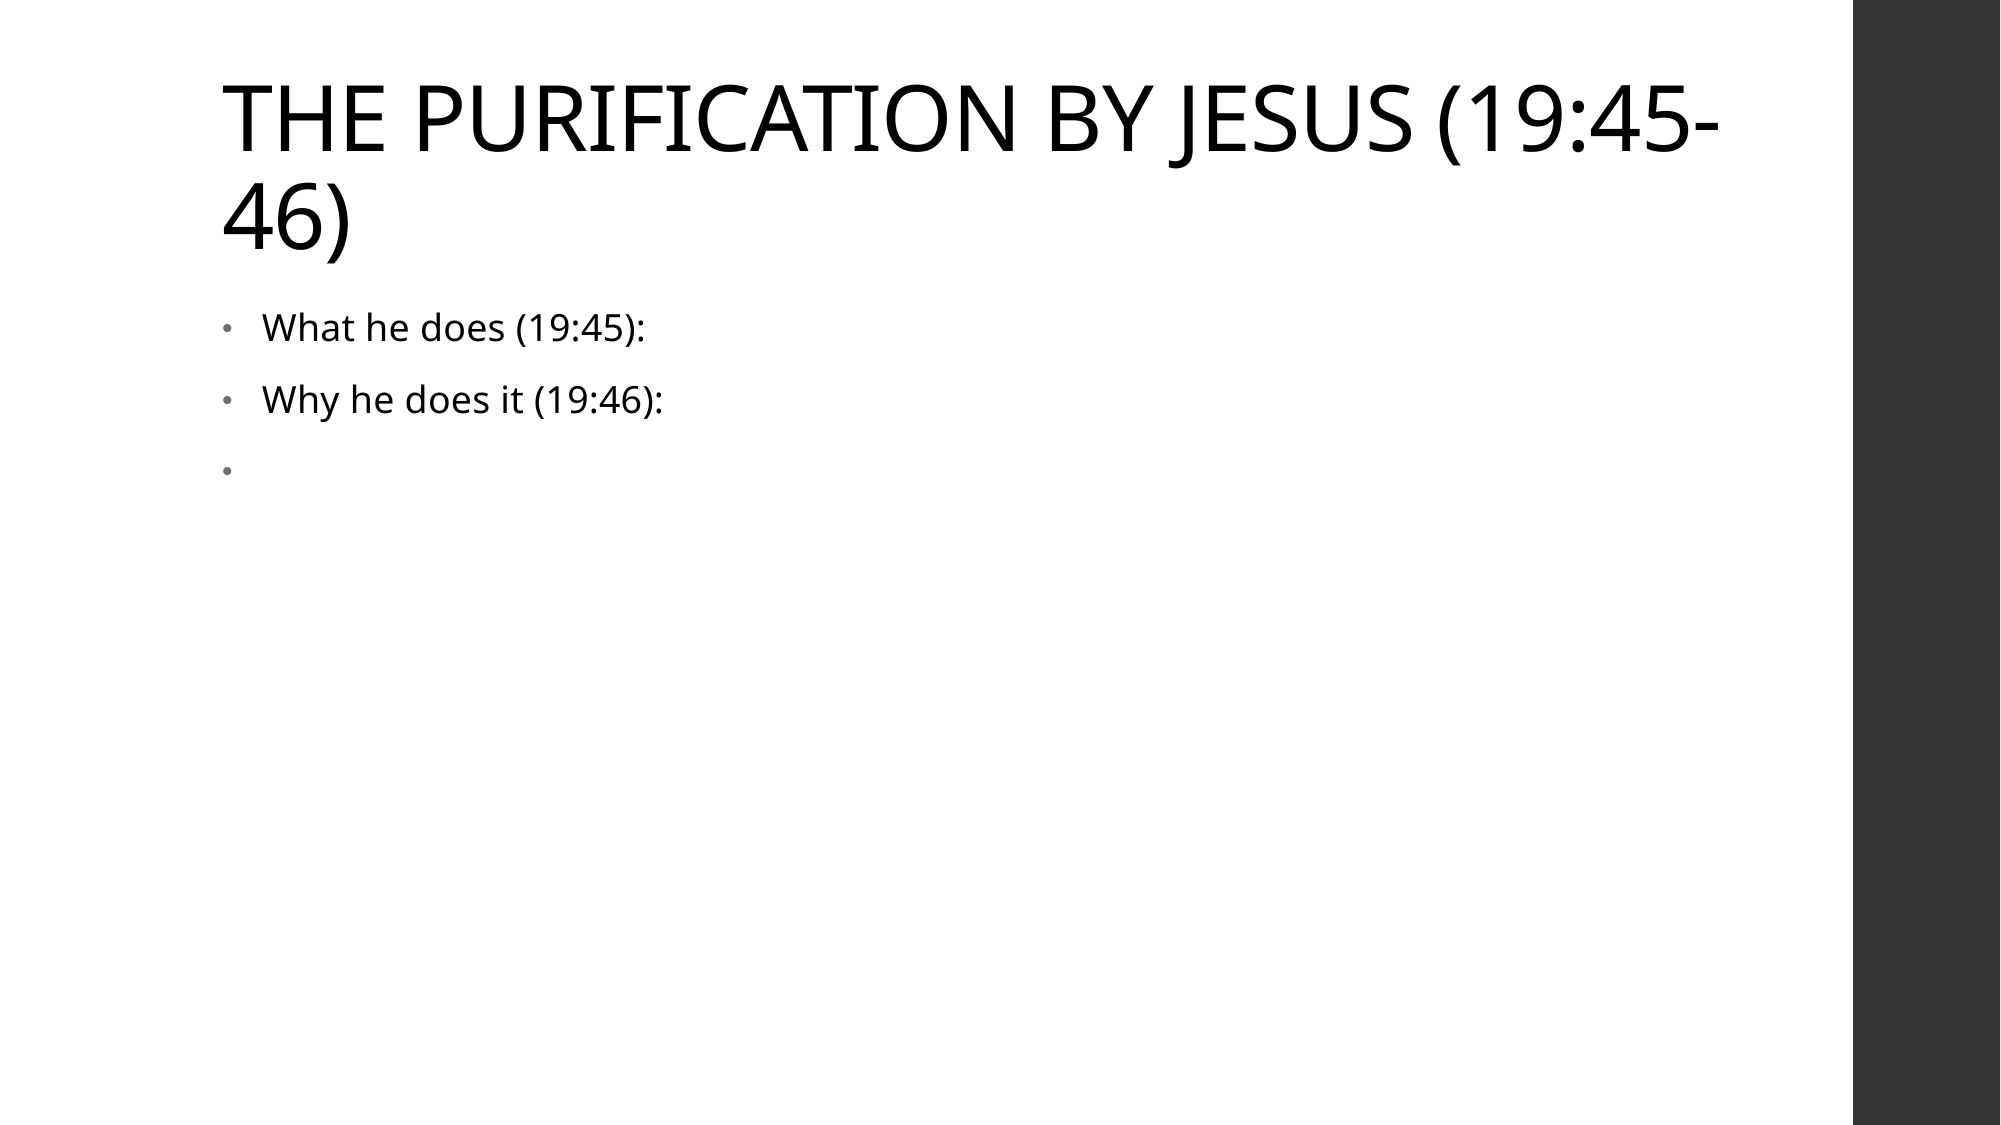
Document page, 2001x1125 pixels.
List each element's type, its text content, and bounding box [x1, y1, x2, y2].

list What he does (19:45): Why he does it (19:46): [206, 299, 1617, 1014]
title THE PURIFICATION BY JESUS (19:45-46) [206, 60, 1797, 278]
